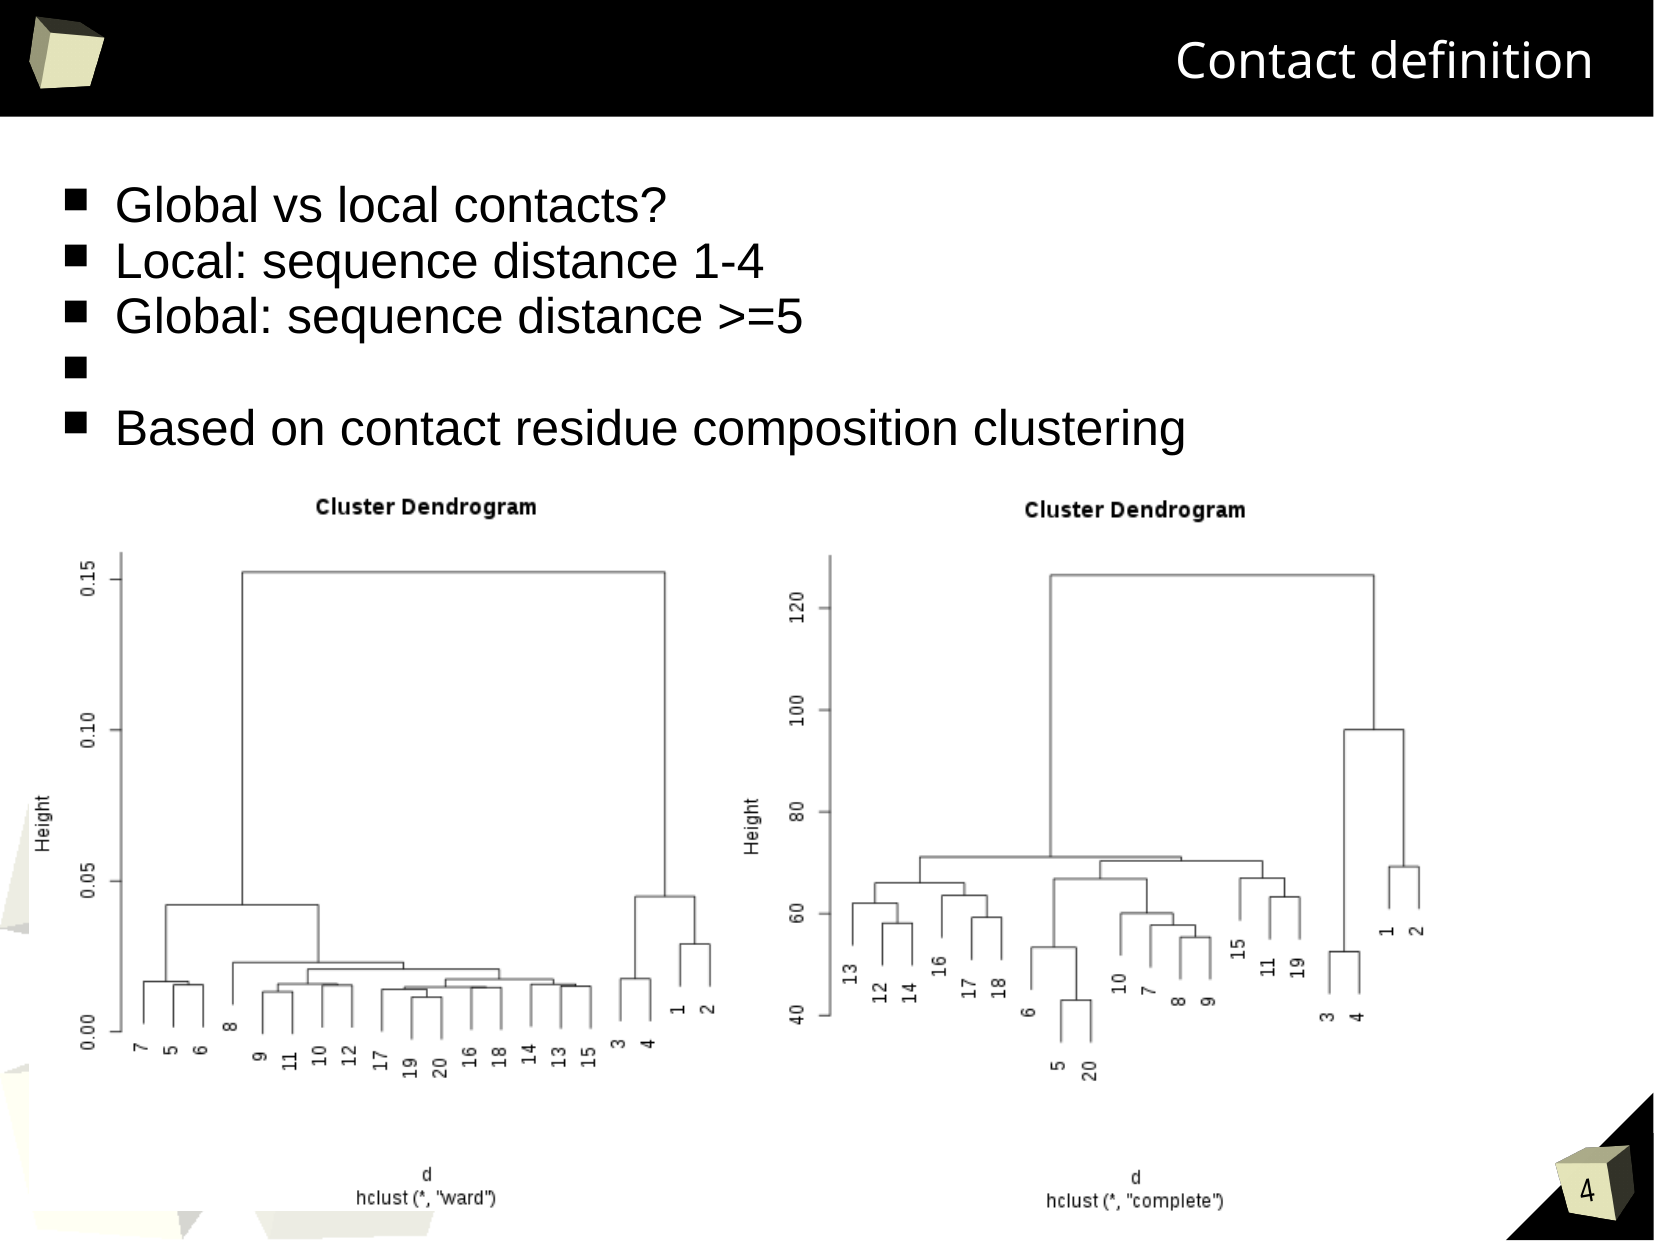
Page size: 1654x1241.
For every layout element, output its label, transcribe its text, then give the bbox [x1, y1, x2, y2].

title Contact definition [118, 0, 1595, 119]
picture [0, 460, 1489, 1241]
list Global vs local contacts? Local: sequence distance 1-4 Global: sequence distance >=5 Based on contact residue composition clustering [44, 177, 1611, 1214]
